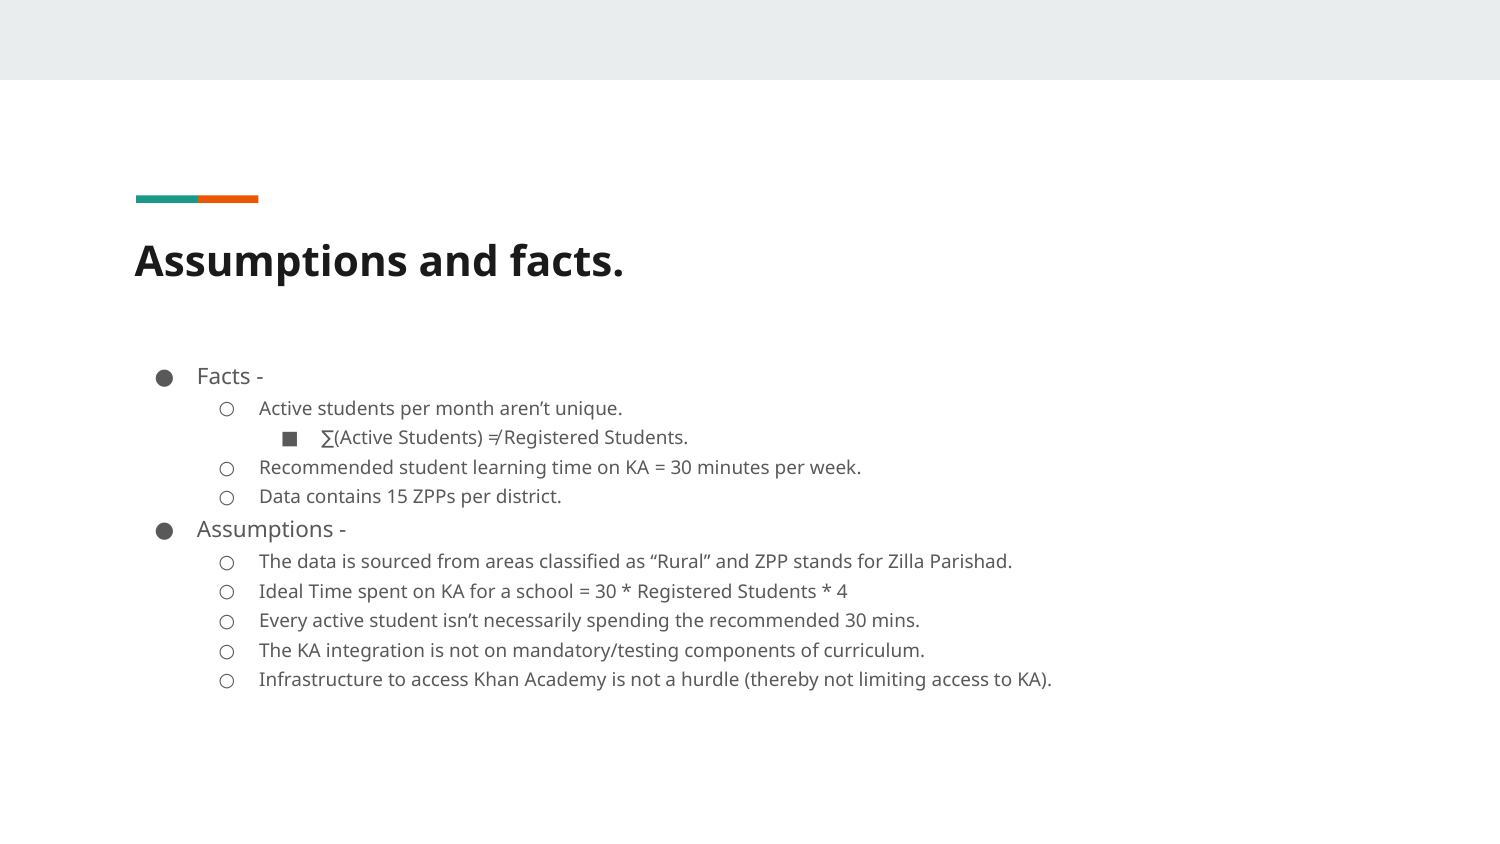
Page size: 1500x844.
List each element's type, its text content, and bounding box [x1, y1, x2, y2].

list Facts - Active students per month aren’t unique. ∑(Active Students) ≠ Registered Students. Recommended student learning time on KA = 30 minutes per week. Data contains 15 ZPPs per district. Assumptions - The data is sourced from areas classified as “Rural” and ZPP stands for Zilla Parishad. Ideal Time spent on KA for a school = 30 * Registered Students * 4 Every active student isn’t necessarily spending the recommended 30 mins. The KA integration is not on mandatory/testing components of curriculum. Infrastructure to access Khan Academy is not a hurdle (thereby not limiting access to KA). [119, 341, 1381, 712]
title Assumptions and facts. [119, 216, 1381, 305]
